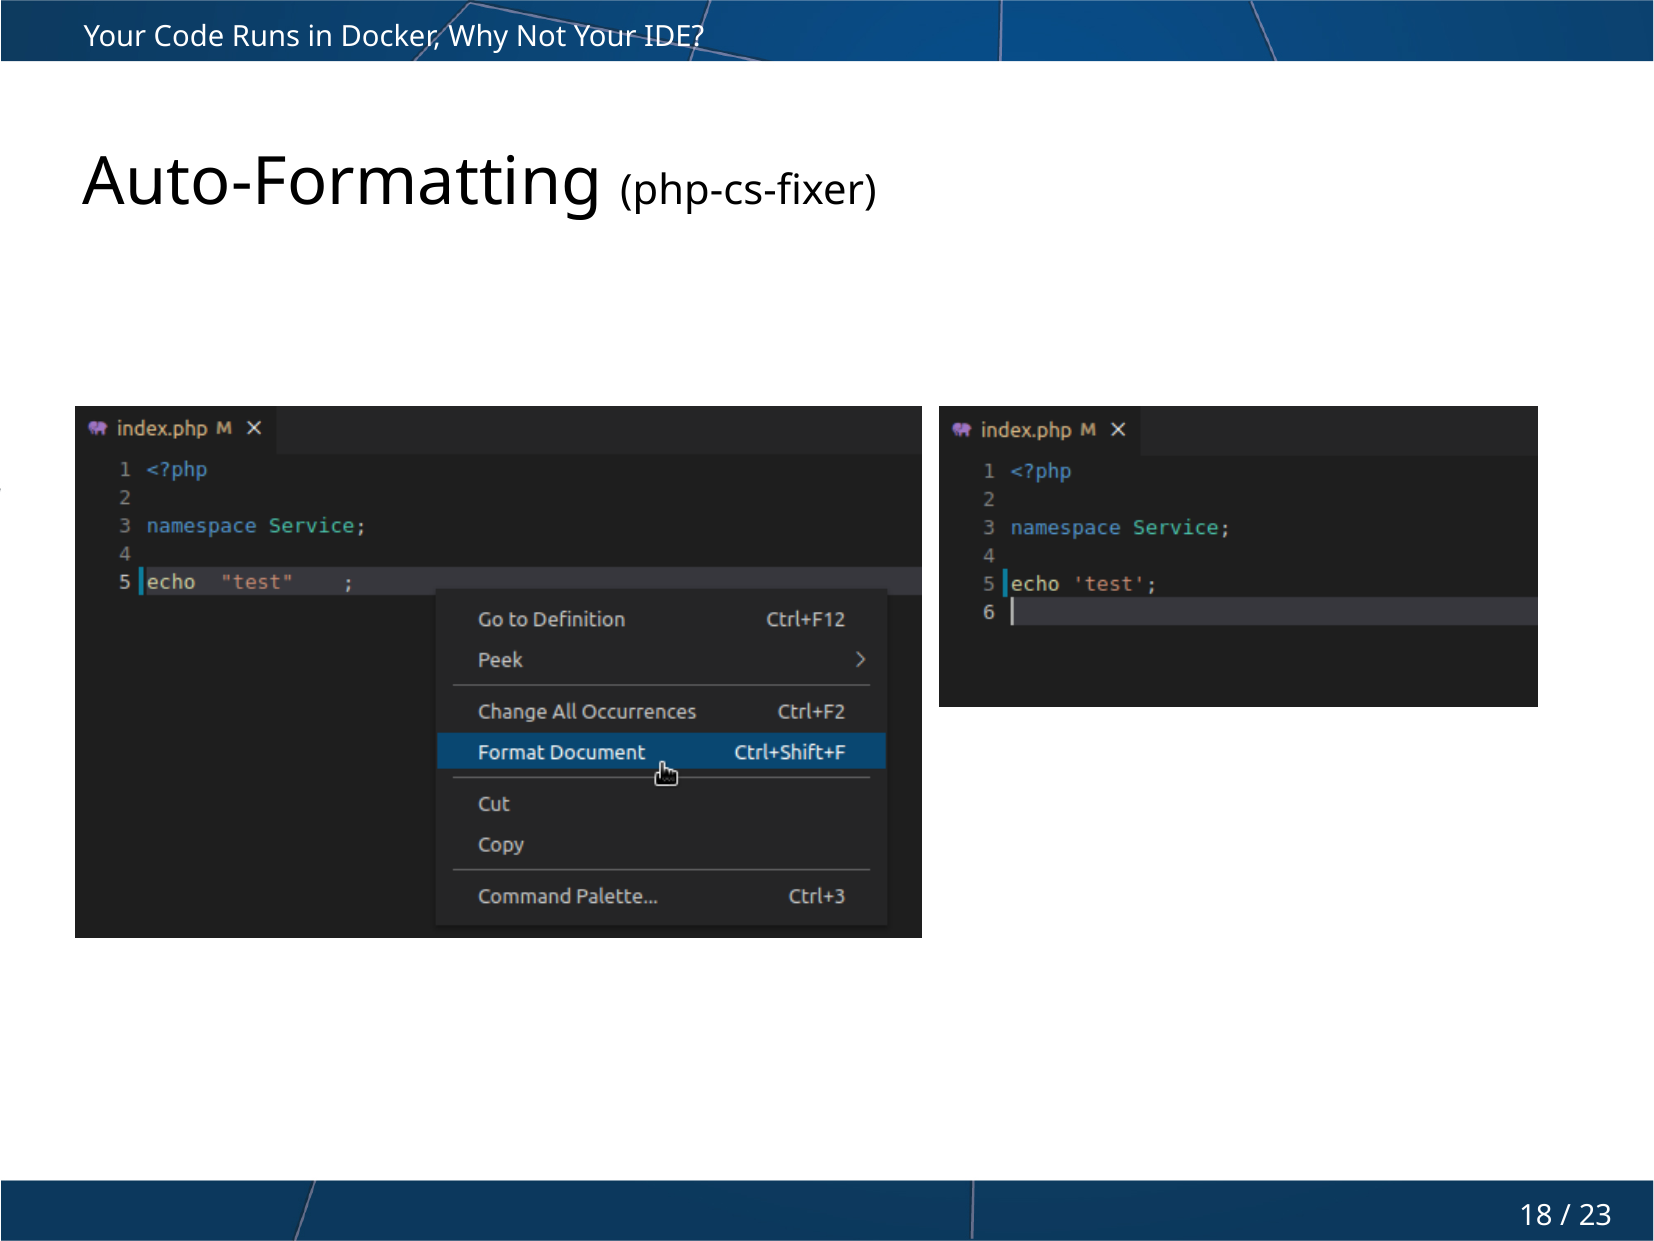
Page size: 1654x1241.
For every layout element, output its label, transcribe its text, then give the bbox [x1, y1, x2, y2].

picture [0, 0, 1654, 1241]
title Auto-Formatting (php-cs-fixer) [82, 82, 1571, 275]
